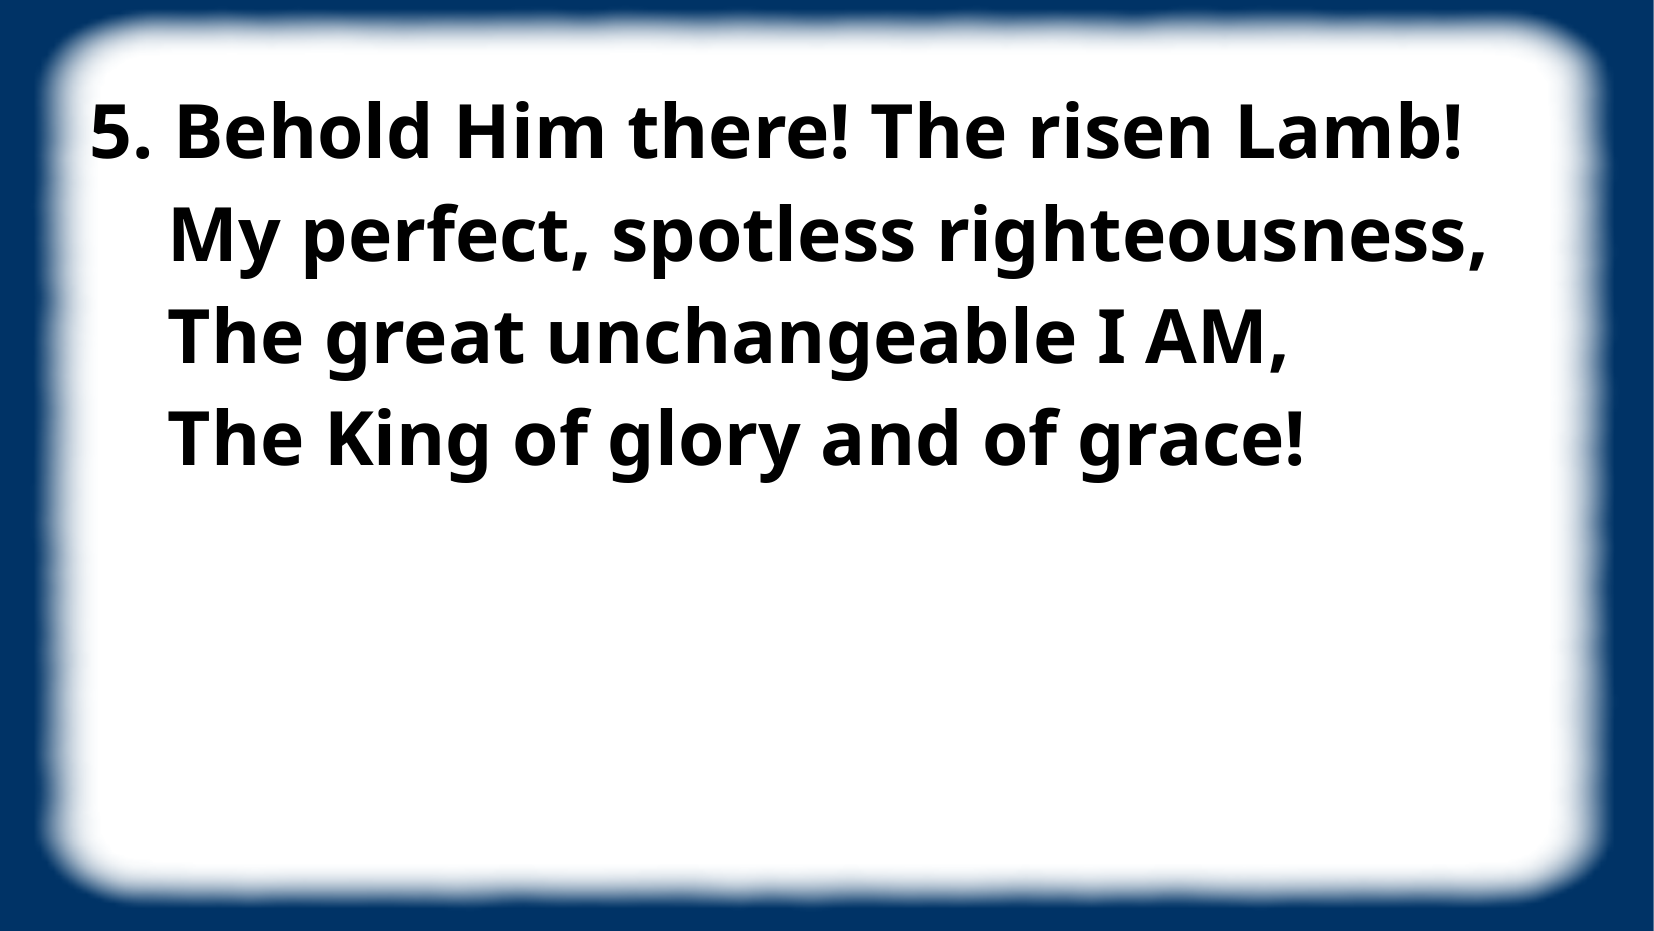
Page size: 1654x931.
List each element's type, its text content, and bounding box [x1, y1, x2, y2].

text_box 5. Behold Him there! The risen Lamb! My perfect, spotless righteousness, The great unchangeable I AM, The King of glory and of grace! [75, 71, 1576, 511]
picture [0, 0, 1654, 931]
